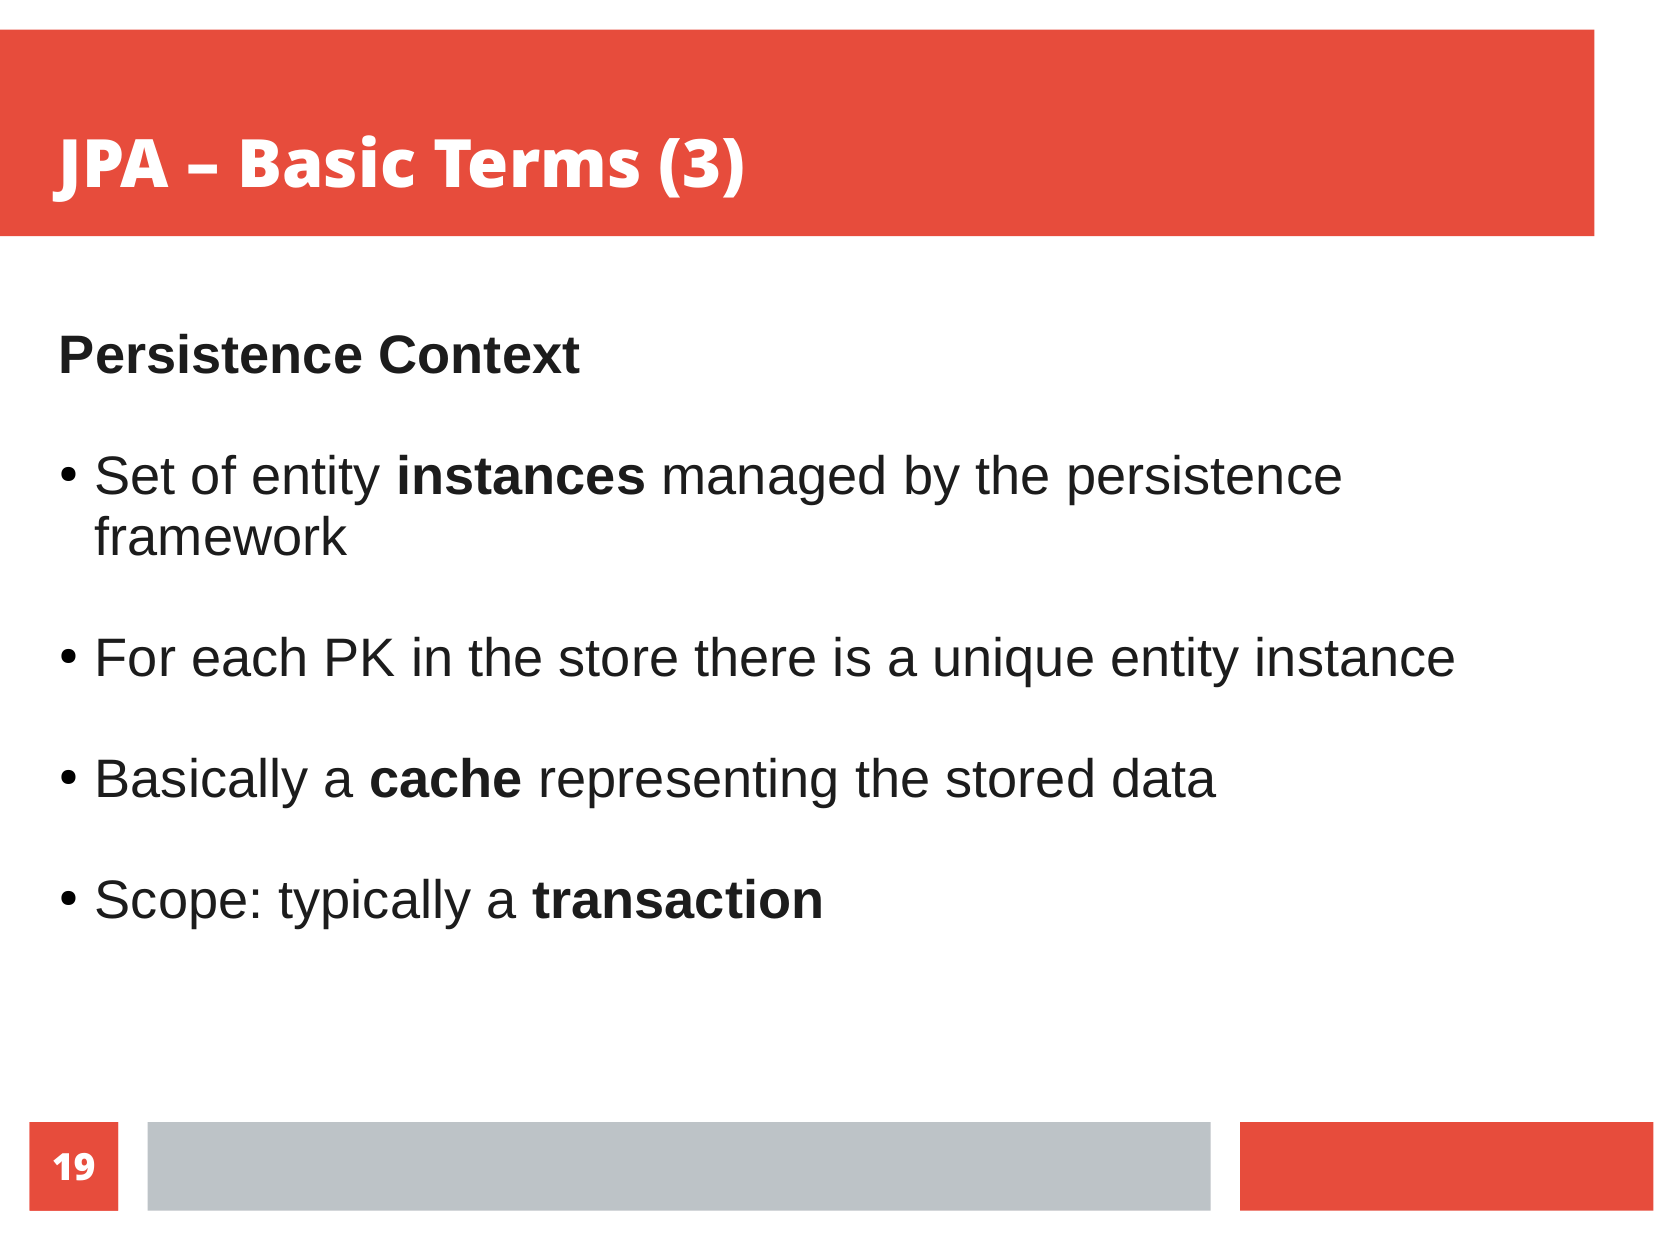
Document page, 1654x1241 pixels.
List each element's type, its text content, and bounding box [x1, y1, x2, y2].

title JPA – Basic Terms (3) [59, 59, 1595, 207]
subtitle Persistence Context Set of entity instances managed by the persistence framework For each PK in the store there is a unique entity instance Basically a cache representing the stored data Scope: typically a transaction [59, 324, 1565, 1093]
